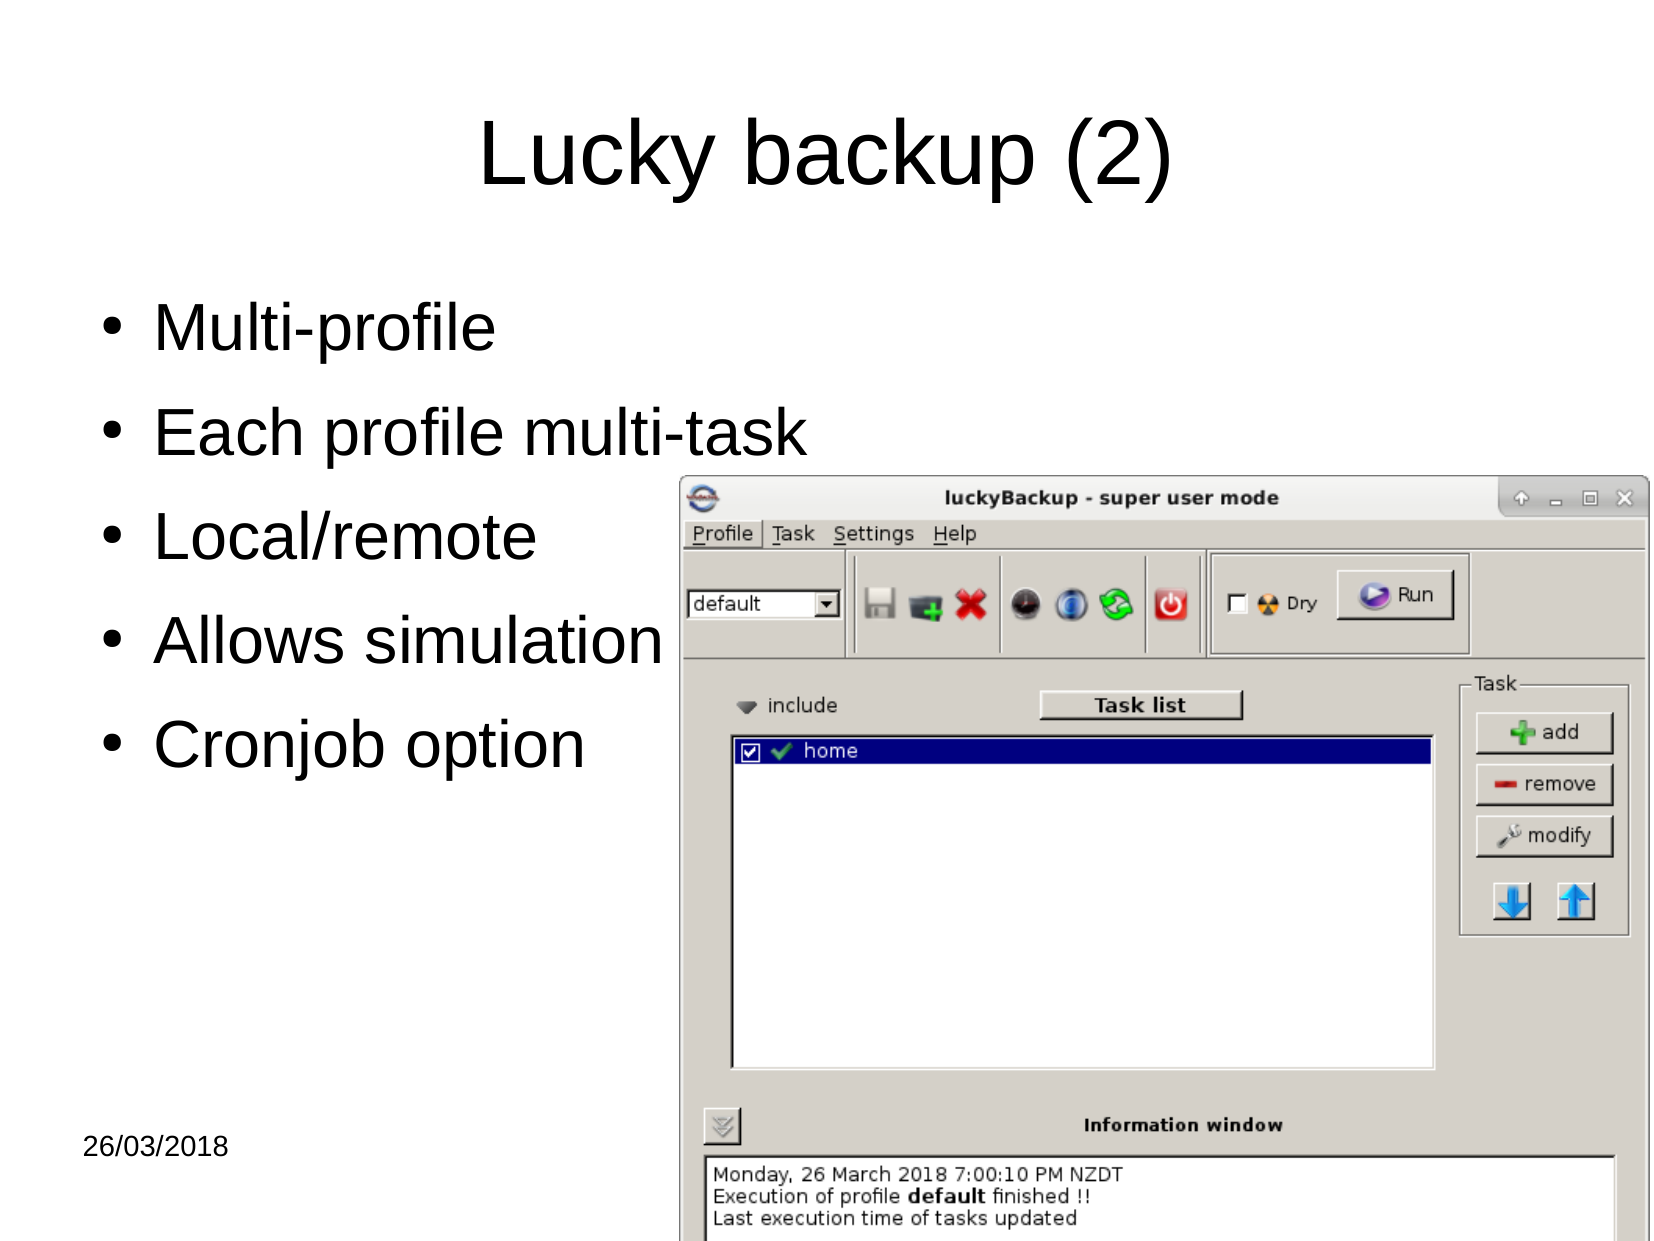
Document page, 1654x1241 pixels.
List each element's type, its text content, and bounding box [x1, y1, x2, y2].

title Lucky backup (2) [82, 49, 1571, 257]
list Multi-profile Each profile multi-task Local/remote Allows simulation Cronjob option [82, 290, 1571, 1010]
picture [679, 475, 1650, 1241]
